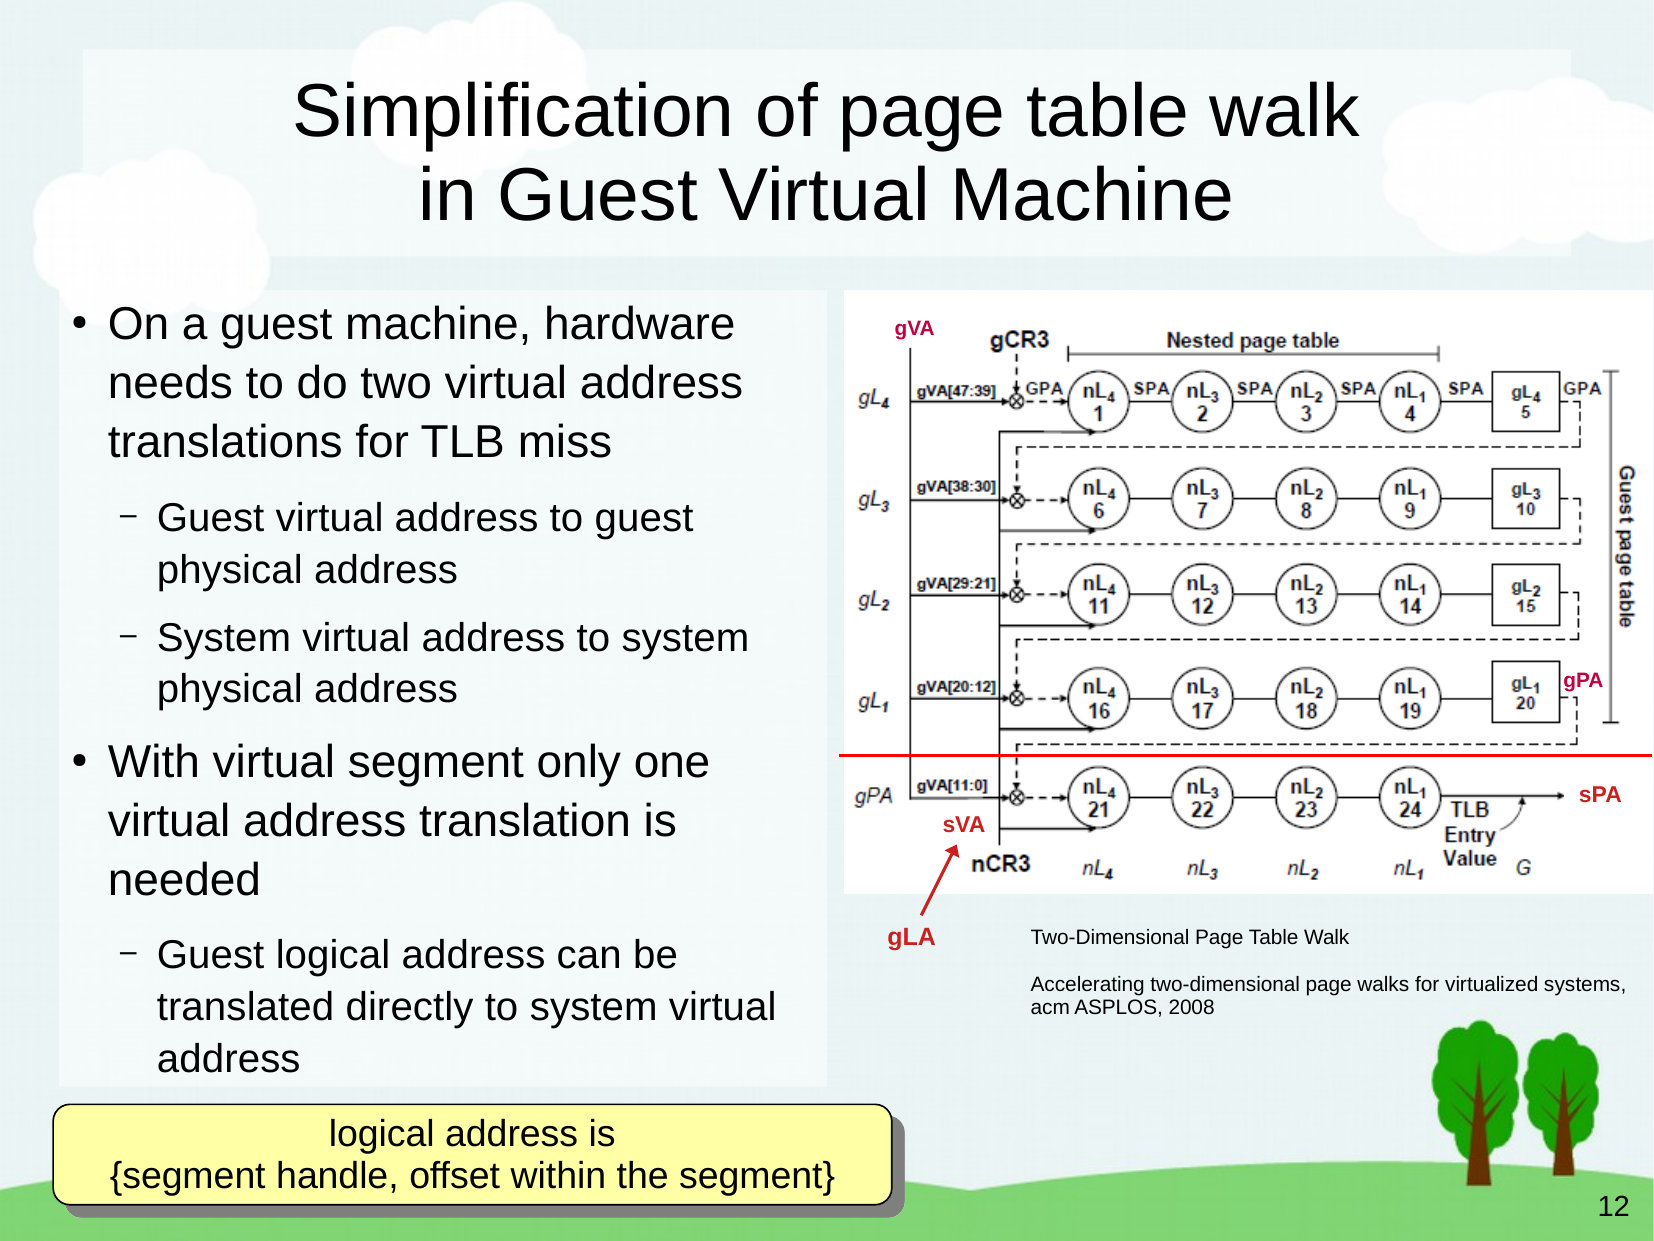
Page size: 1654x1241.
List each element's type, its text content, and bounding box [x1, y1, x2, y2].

text_box logical address is {segment handle, offset within the segment} [53, 1104, 892, 1205]
title Simplification of page table walk in Guest Virtual Machine [82, 49, 1571, 257]
text_box gLA [872, 915, 957, 959]
text_box gPA [1548, 661, 1622, 700]
picture [0, 0, 1654, 1241]
text_box sVA [927, 804, 1004, 845]
text_box gVA [879, 309, 950, 348]
list On a guest machine, hardware needs to do two virtual address translations for TLB miss Guest virtual address to guest physical address System virtual address to system physical address With virtual segment only one virtual address translation is needed Guest logical address can be translated directly to system virtual address [59, 290, 827, 1087]
text_box sPA [1564, 774, 1642, 815]
text_box Two-Dimensional Page Table Walk Accelerating two-dimensional page walks for virtualized systems, acm ASPLOS, 2008 [1015, 918, 1648, 1033]
